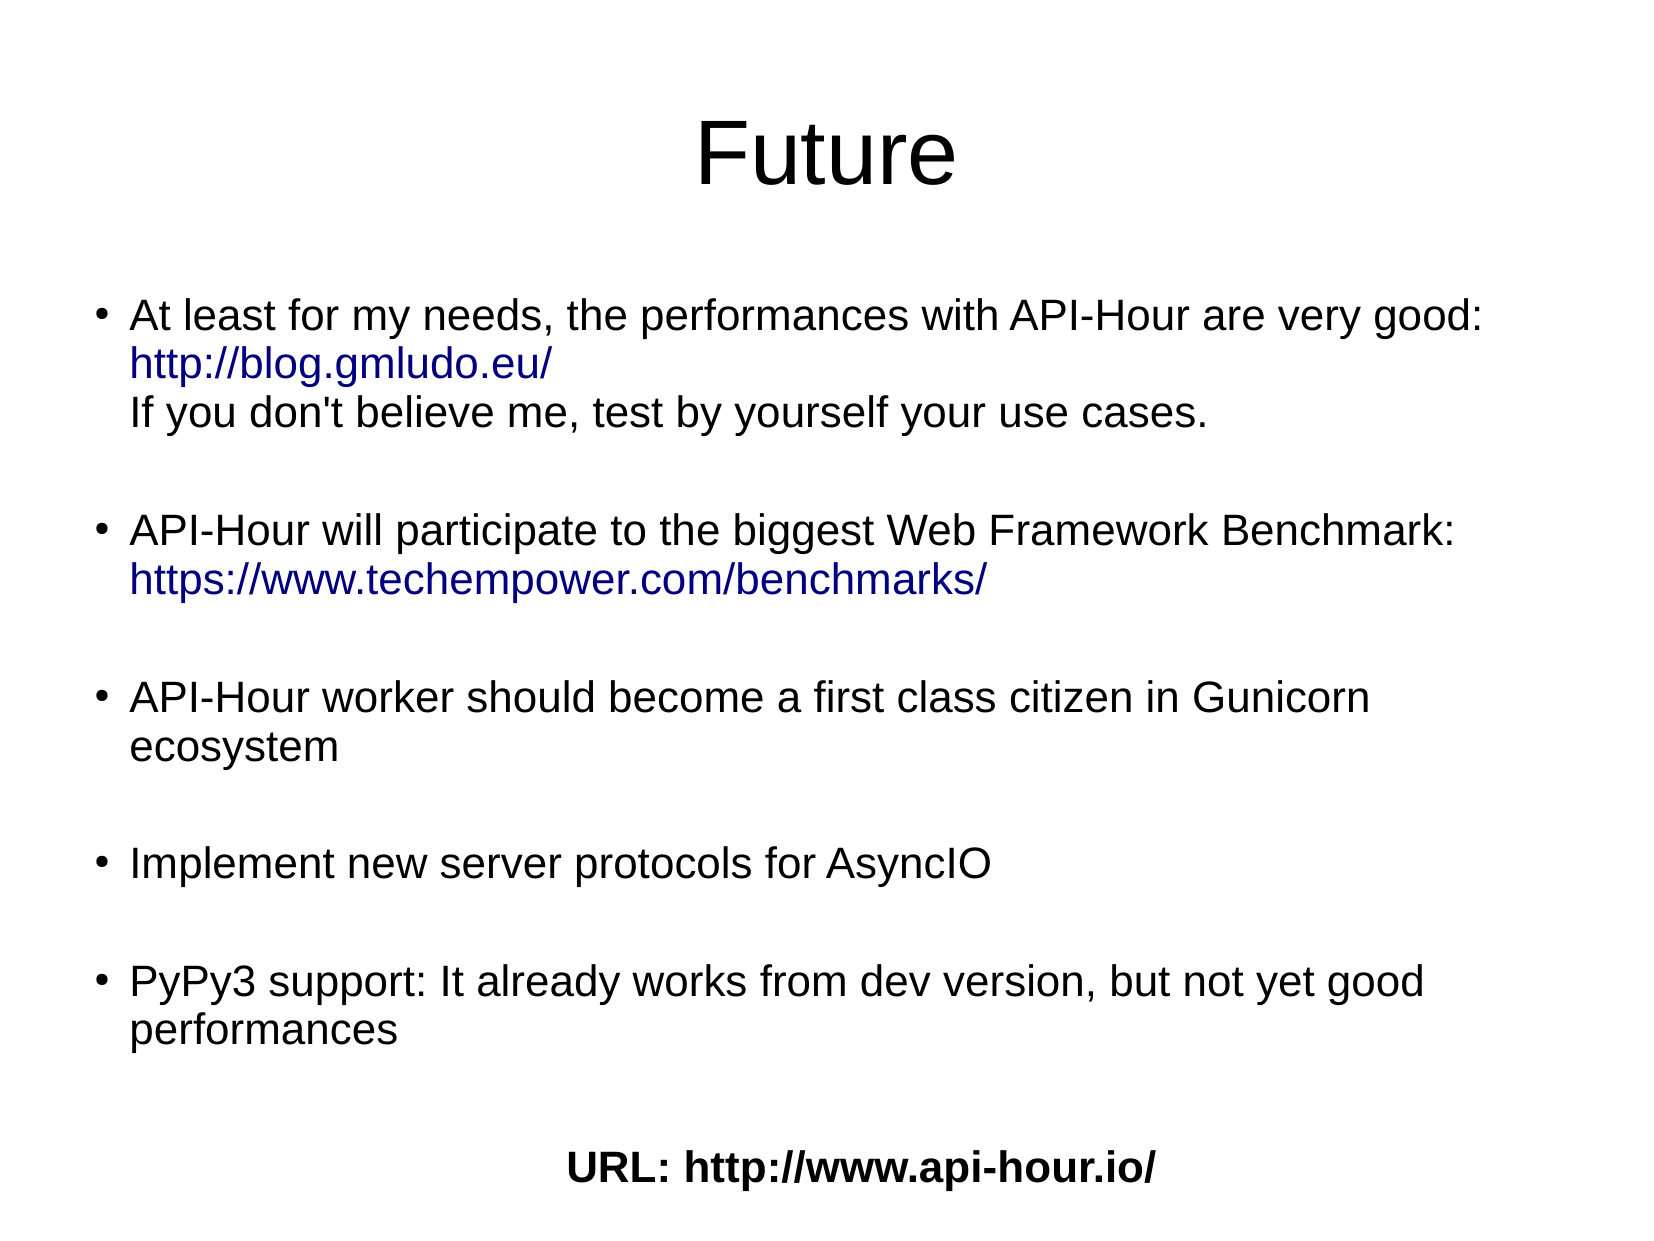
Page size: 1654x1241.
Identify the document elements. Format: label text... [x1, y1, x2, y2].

list At least for my needs, the performances with API-Hour are very good: http://blog.gmludo.eu/ If you don't believe me, test by yourself your use cases. API-Hour will participate to the biggest Web Framework Benchmark: https://www.techempower.com/benchmarks/ API-Hour worker should become a first class citizen in Gunicorn ecosystem Implement new server protocols for AsyncIO PyPy3 support: It already works from dev version, but not yet good performances URL: http://www.api-hour.io/ [82, 290, 1595, 1205]
title Future [82, 49, 1571, 257]
